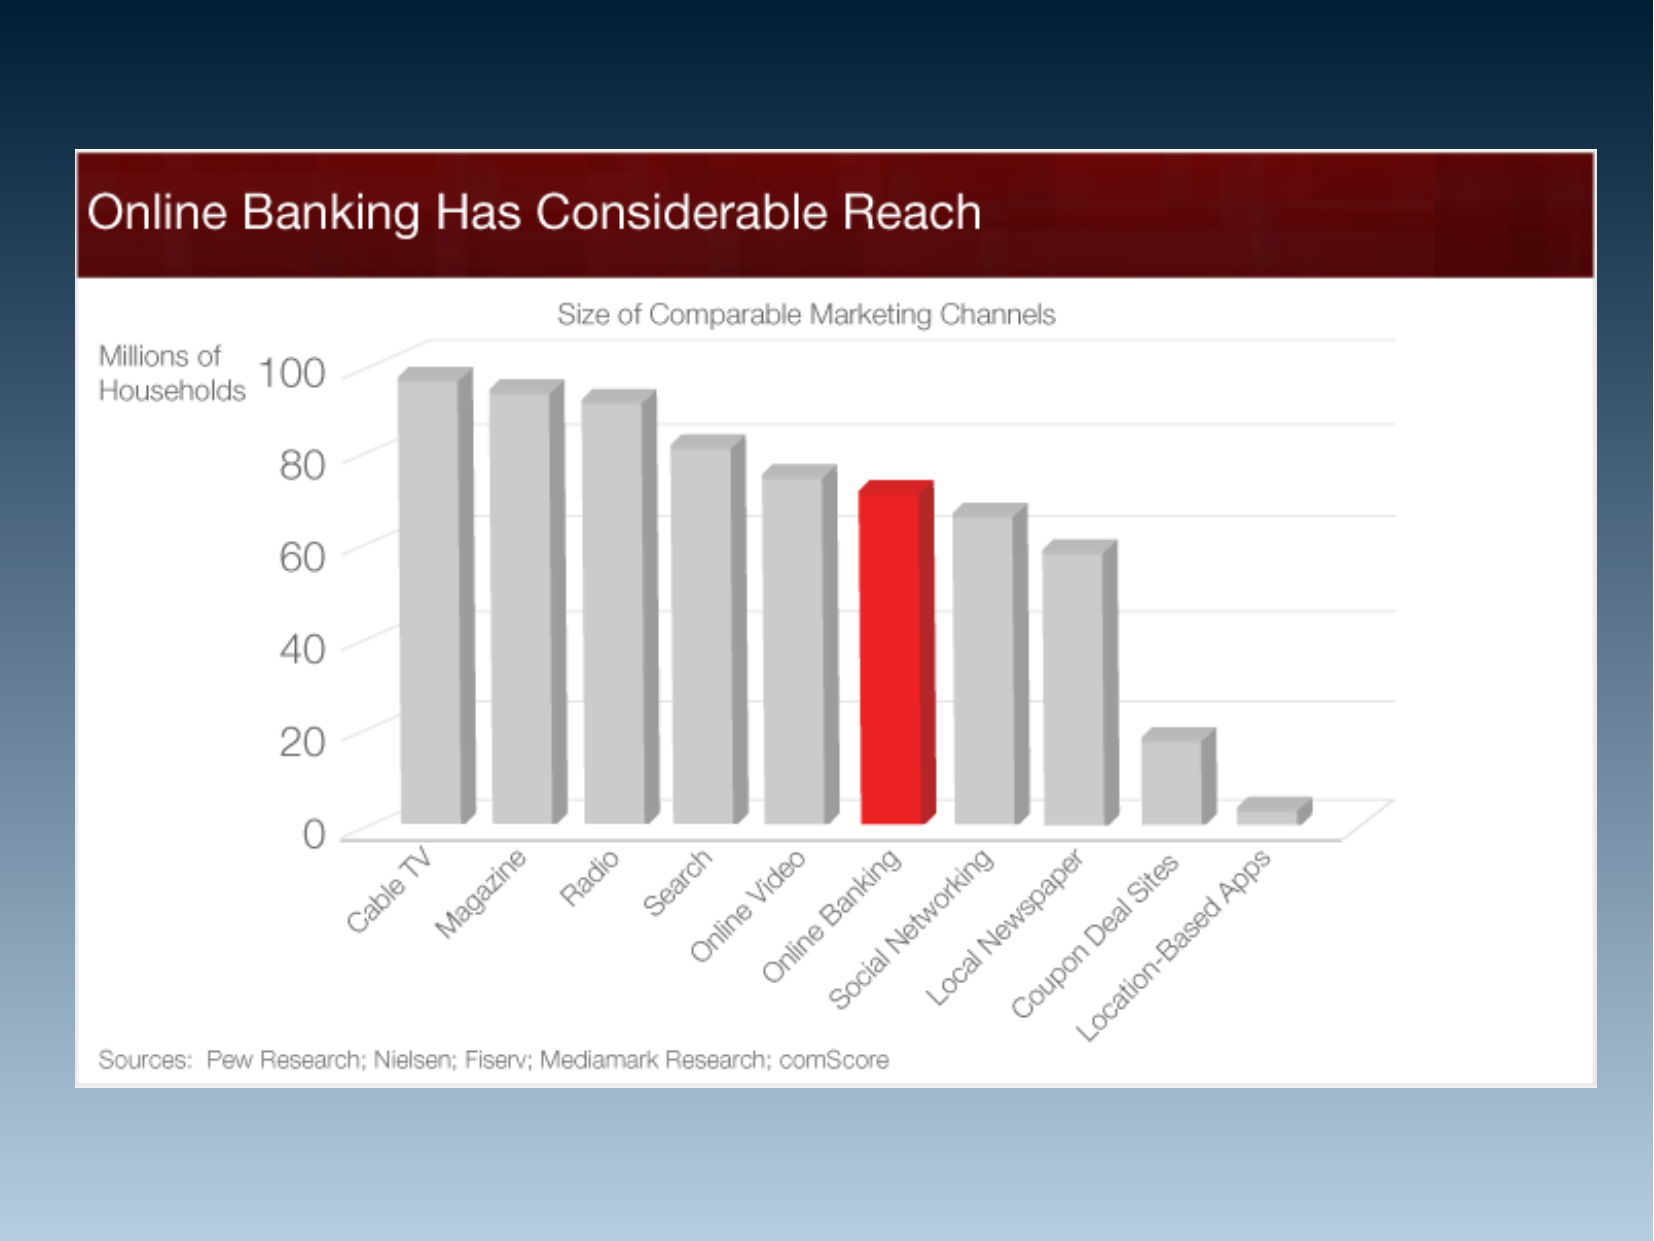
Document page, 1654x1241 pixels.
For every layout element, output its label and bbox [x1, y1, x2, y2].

picture [75, 149, 1597, 1088]
